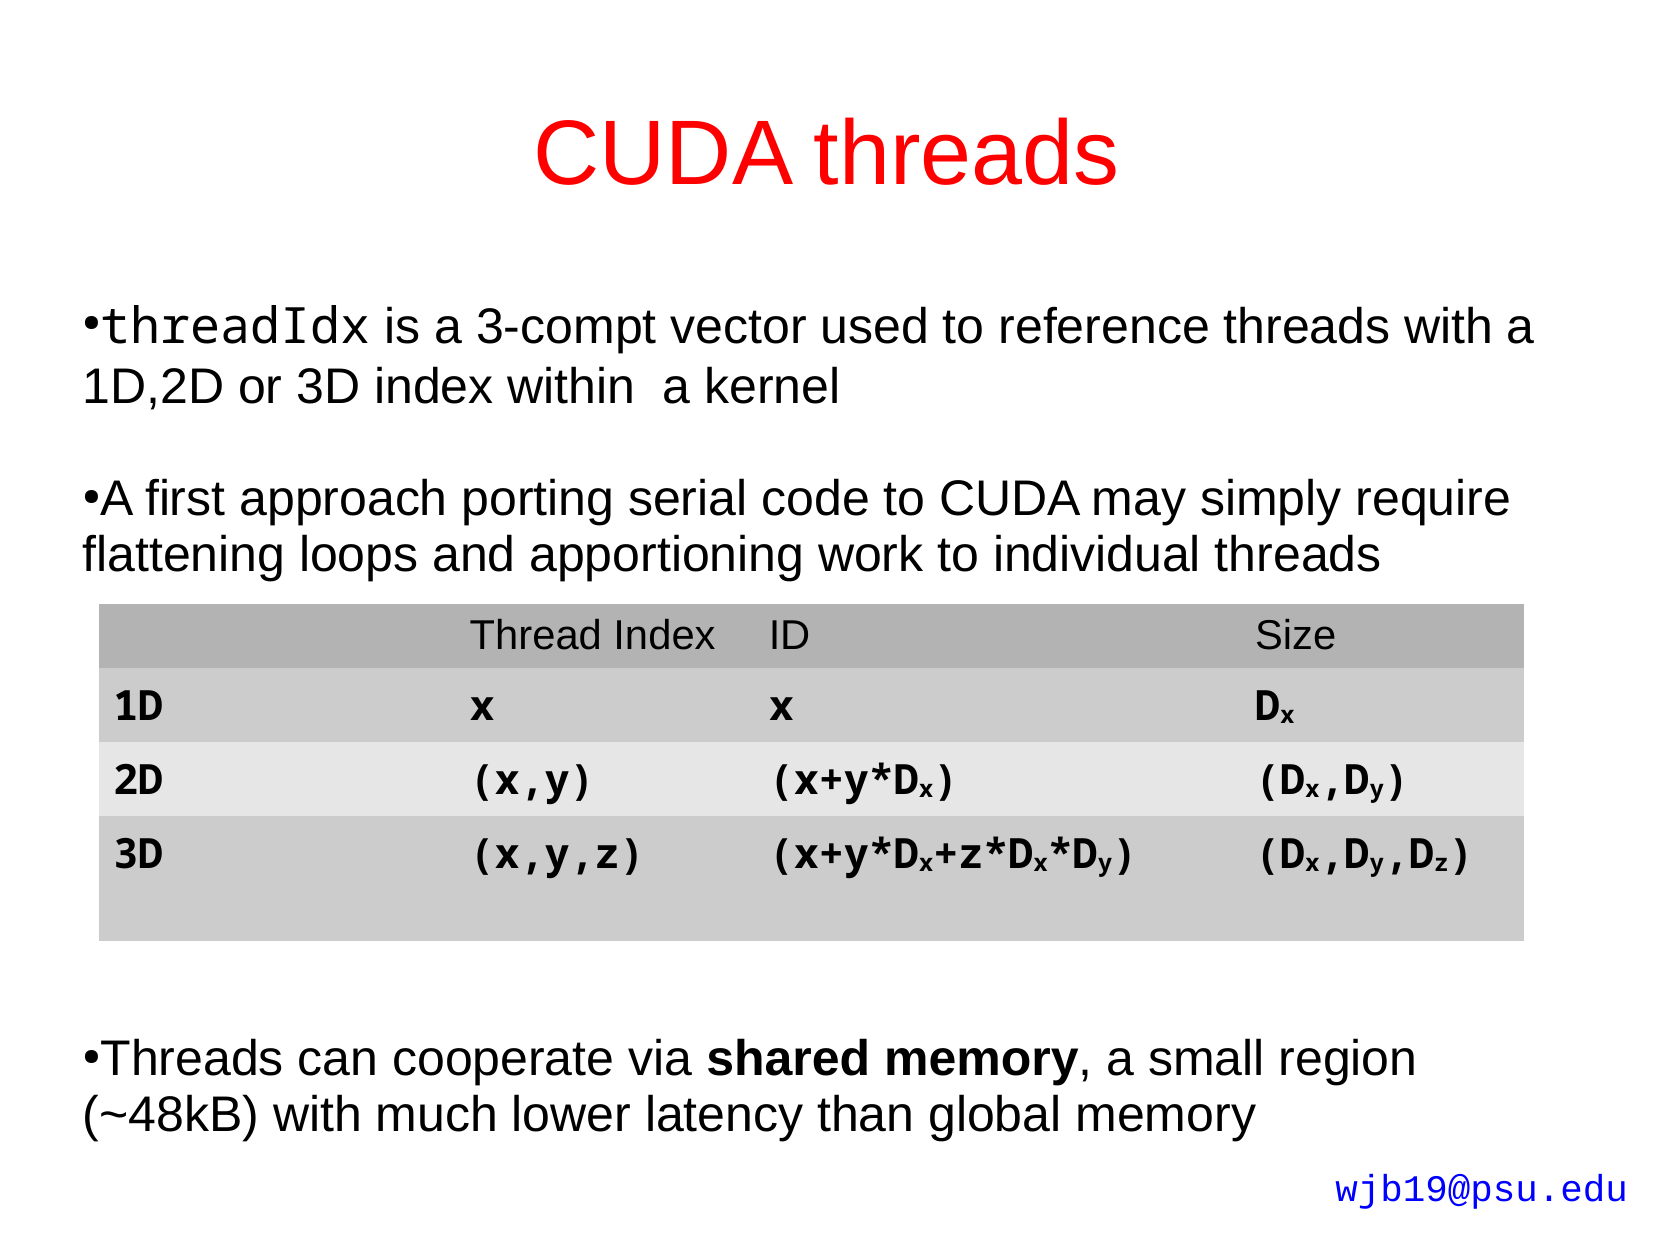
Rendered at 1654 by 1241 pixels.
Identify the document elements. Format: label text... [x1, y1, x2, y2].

table_cell Dx [1240, 668, 1524, 742]
subtitle threadIdx is a 3-compt vector used to reference threads with a 1D,2D or 3D index within a kernel A first approach porting serial code to CUDA may simply require flattening loops and apportioning work to individual threads Threads can cooperate via shared memory, a small region (~48kB) with much lower latency than global memory [82, 290, 1571, 1208]
table_cell x [754, 668, 1240, 742]
title CUDA threads [82, 49, 1571, 257]
table_cell (x+y*Dx) [754, 742, 1240, 816]
table_cell 2D [99, 742, 455, 816]
table_cell 1D [99, 668, 455, 742]
table_header [99, 604, 455, 668]
text_box wjb19@psu.edu [1320, 1162, 1643, 1220]
table_cell (x,y) [455, 742, 754, 816]
table_cell (x,y,z) [455, 816, 754, 941]
table_cell (Dx,Dy) [1240, 742, 1524, 816]
table_cell 3D [99, 816, 455, 941]
table_header Size [1240, 604, 1524, 668]
table_cell x [455, 668, 754, 742]
table_header Thread Index [455, 604, 754, 668]
table_cell (x+y*Dx+z*Dx*Dy) [754, 816, 1240, 941]
table_cell (Dx,Dy,Dz) [1240, 816, 1524, 941]
table_header ID [754, 604, 1240, 668]
